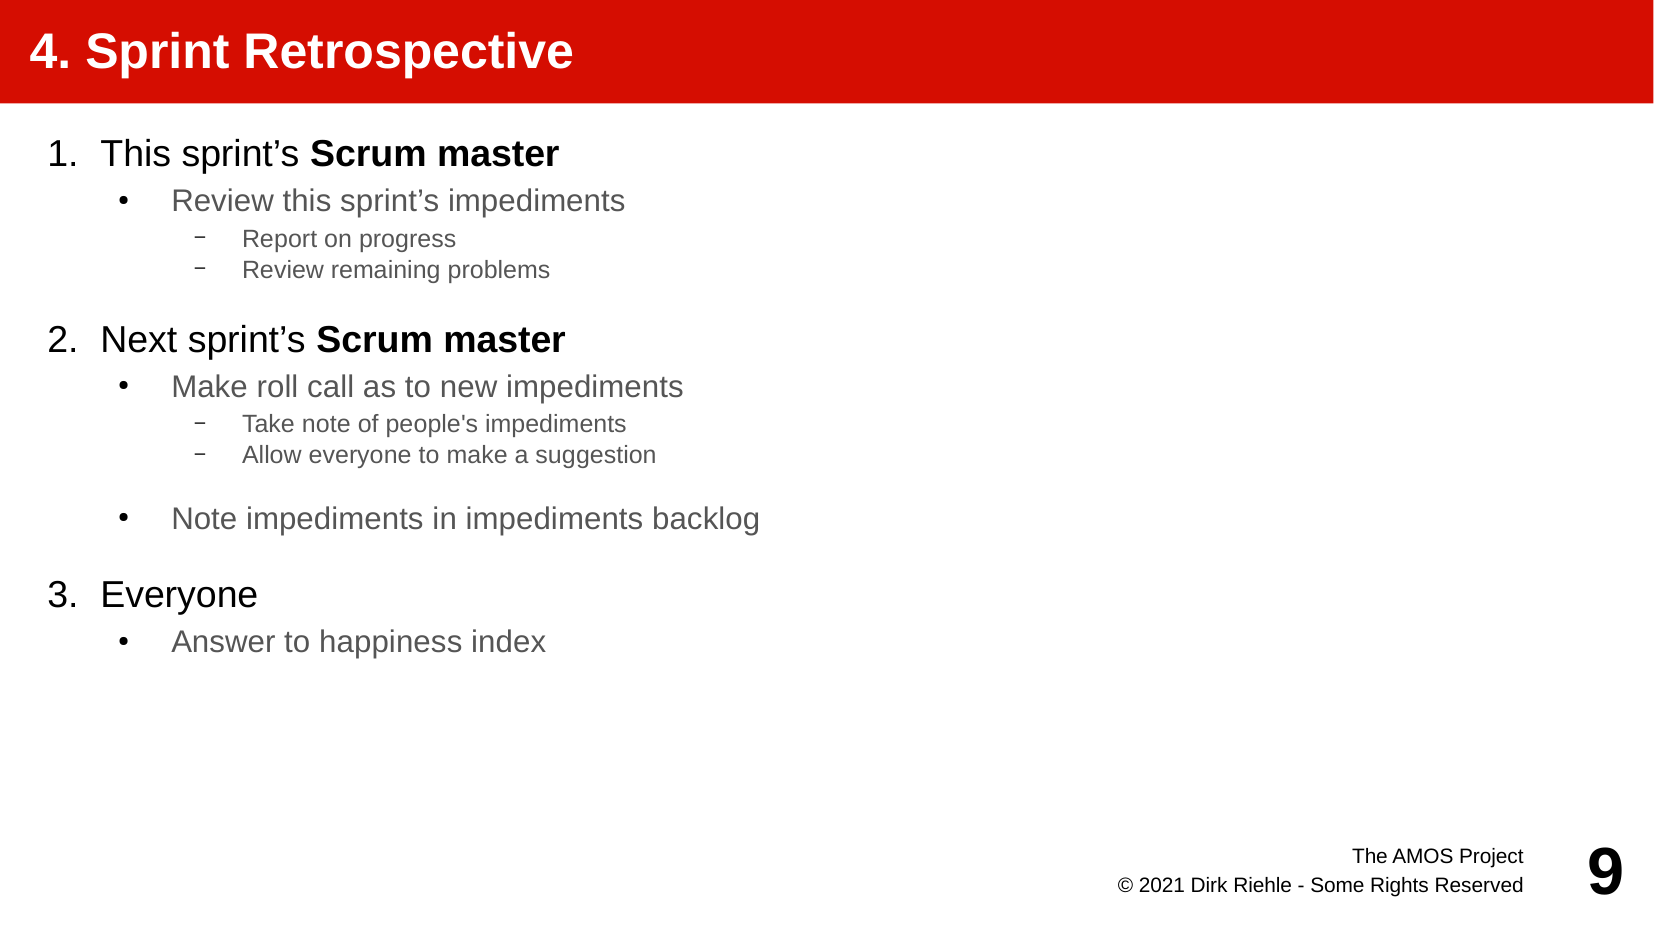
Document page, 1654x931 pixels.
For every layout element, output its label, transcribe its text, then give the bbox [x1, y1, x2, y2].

title 4. Sprint Retrospective [0, 0, 1654, 104]
list This sprint’s Scrum master Review this sprint’s impediments Report on progress Review remaining problems Next sprint’s Scrum master Make roll call as to new impediments Take note of people's impediments Allow everyone to make a suggestion Note impediments in impediments backlog Everyone Answer to happiness index [29, 132, 1625, 813]
